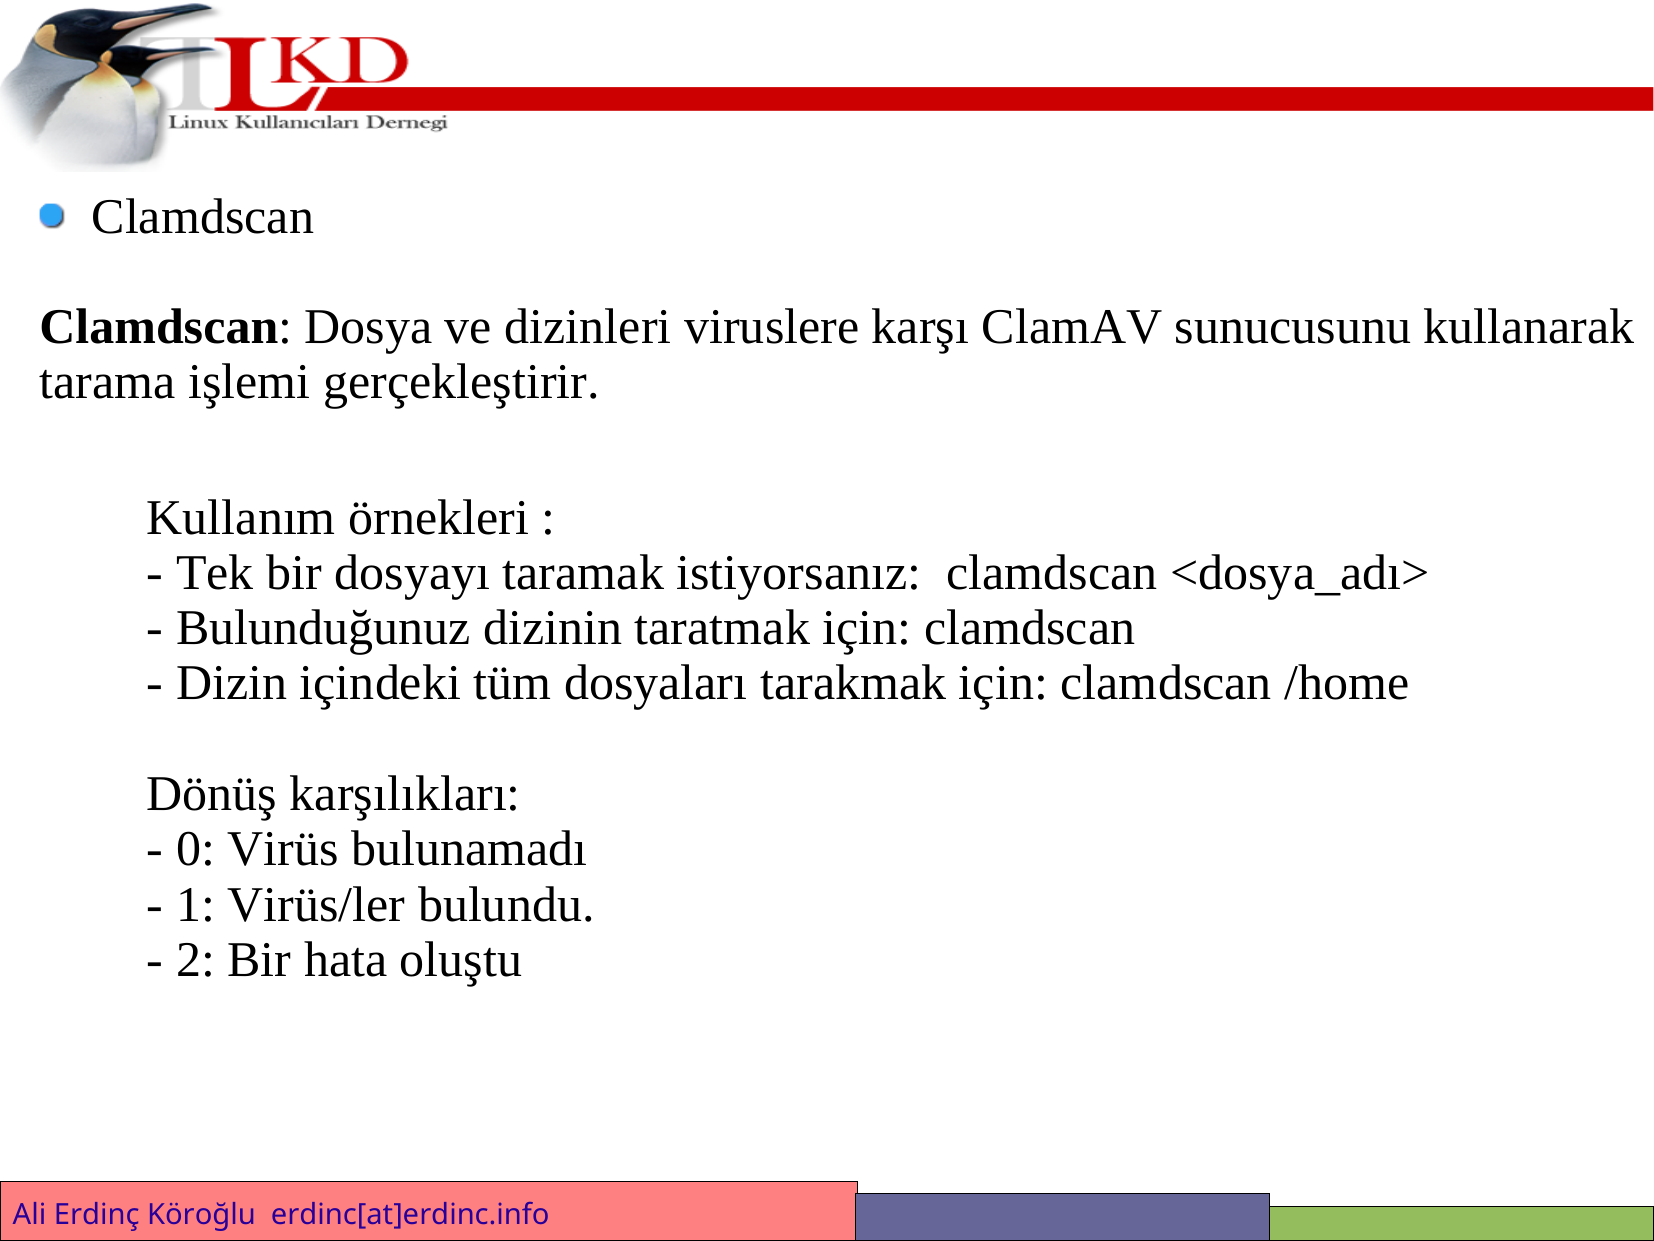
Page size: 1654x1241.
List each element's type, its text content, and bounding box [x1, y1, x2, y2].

text_box Clamdscan [38, 188, 438, 250]
text_box Ali Erdinç Köroğlu erdinc[at]erdinc.info http://www.erdinc.info [12, 1193, 852, 1233]
text_box [0, 1181, 1654, 1241]
text_box Clamdscan: Dosya ve dizinleri viruslere karşı ClamAV sunucusunu kullanarak tarama işlemi gerçekleştirir. [39, 298, 1649, 426]
picture [0, 0, 1654, 172]
text_box Kullanım örnekleri : - Tek bir dosyayı taramak istiyorsanız: clamdscan <dosya_adı> - Bulunduğunuz dizinin taratmak için: clamdscan - Dizin içindeki tüm dosyaları tarakmak için: clamdscan /home Dönüş karşılıkları: - 0: Virüs bulunamadı - 1: Virüs/ler bulundu. - 2: Bir hata oluştu [146, 489, 1431, 1100]
